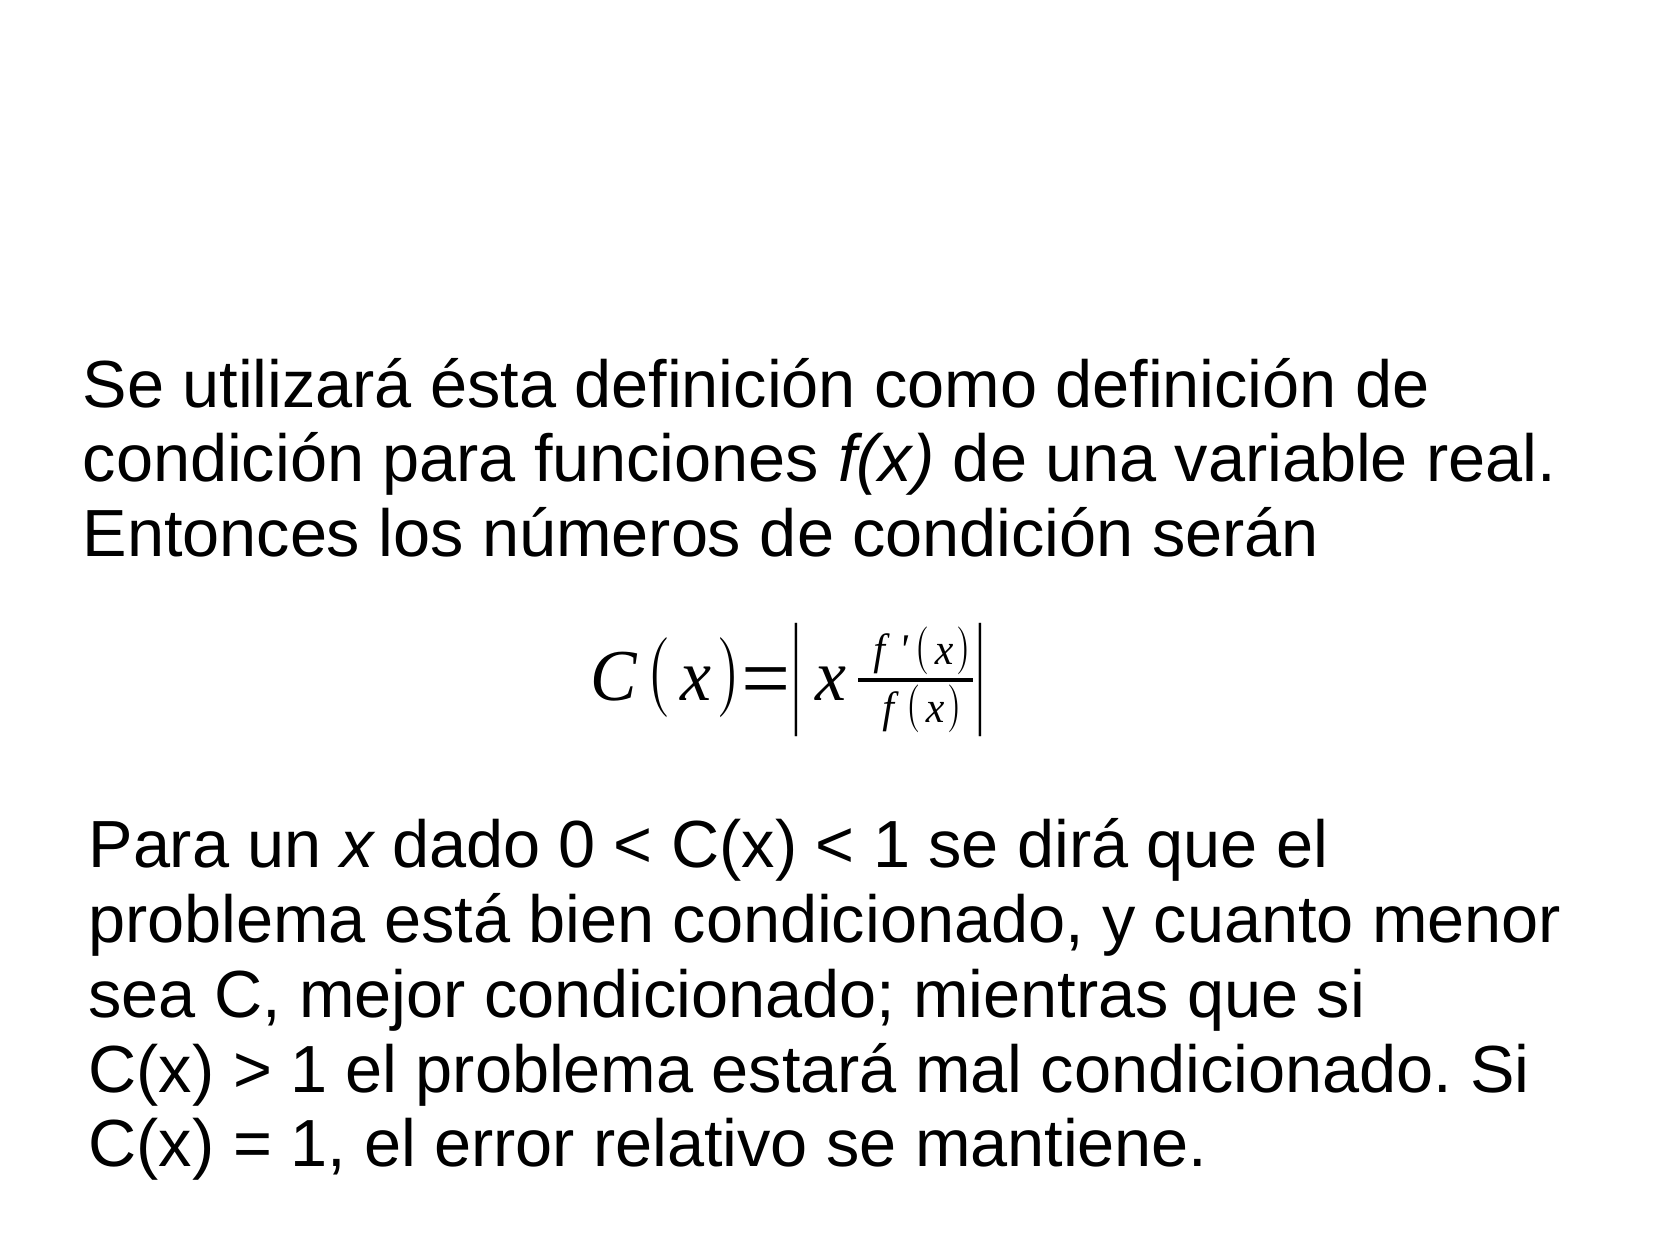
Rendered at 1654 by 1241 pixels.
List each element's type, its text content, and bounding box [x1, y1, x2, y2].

text_box Para un x dado 0 < C(x) < 1 se dirá que el problema está bien condicionado, y cuanto menor sea C, mejor condicionado; mientras que si C(x) > 1 el problema estará mal condicionado. Si C(x) = 1, el error relativo se mantiene. [88, 807, 1577, 1182]
chart [584, 620, 1004, 739]
subtitle Se utilizará ésta definición como definición de condición para funciones f(x) de una variable real. Entonces los números de condición serán [82, 297, 1571, 621]
